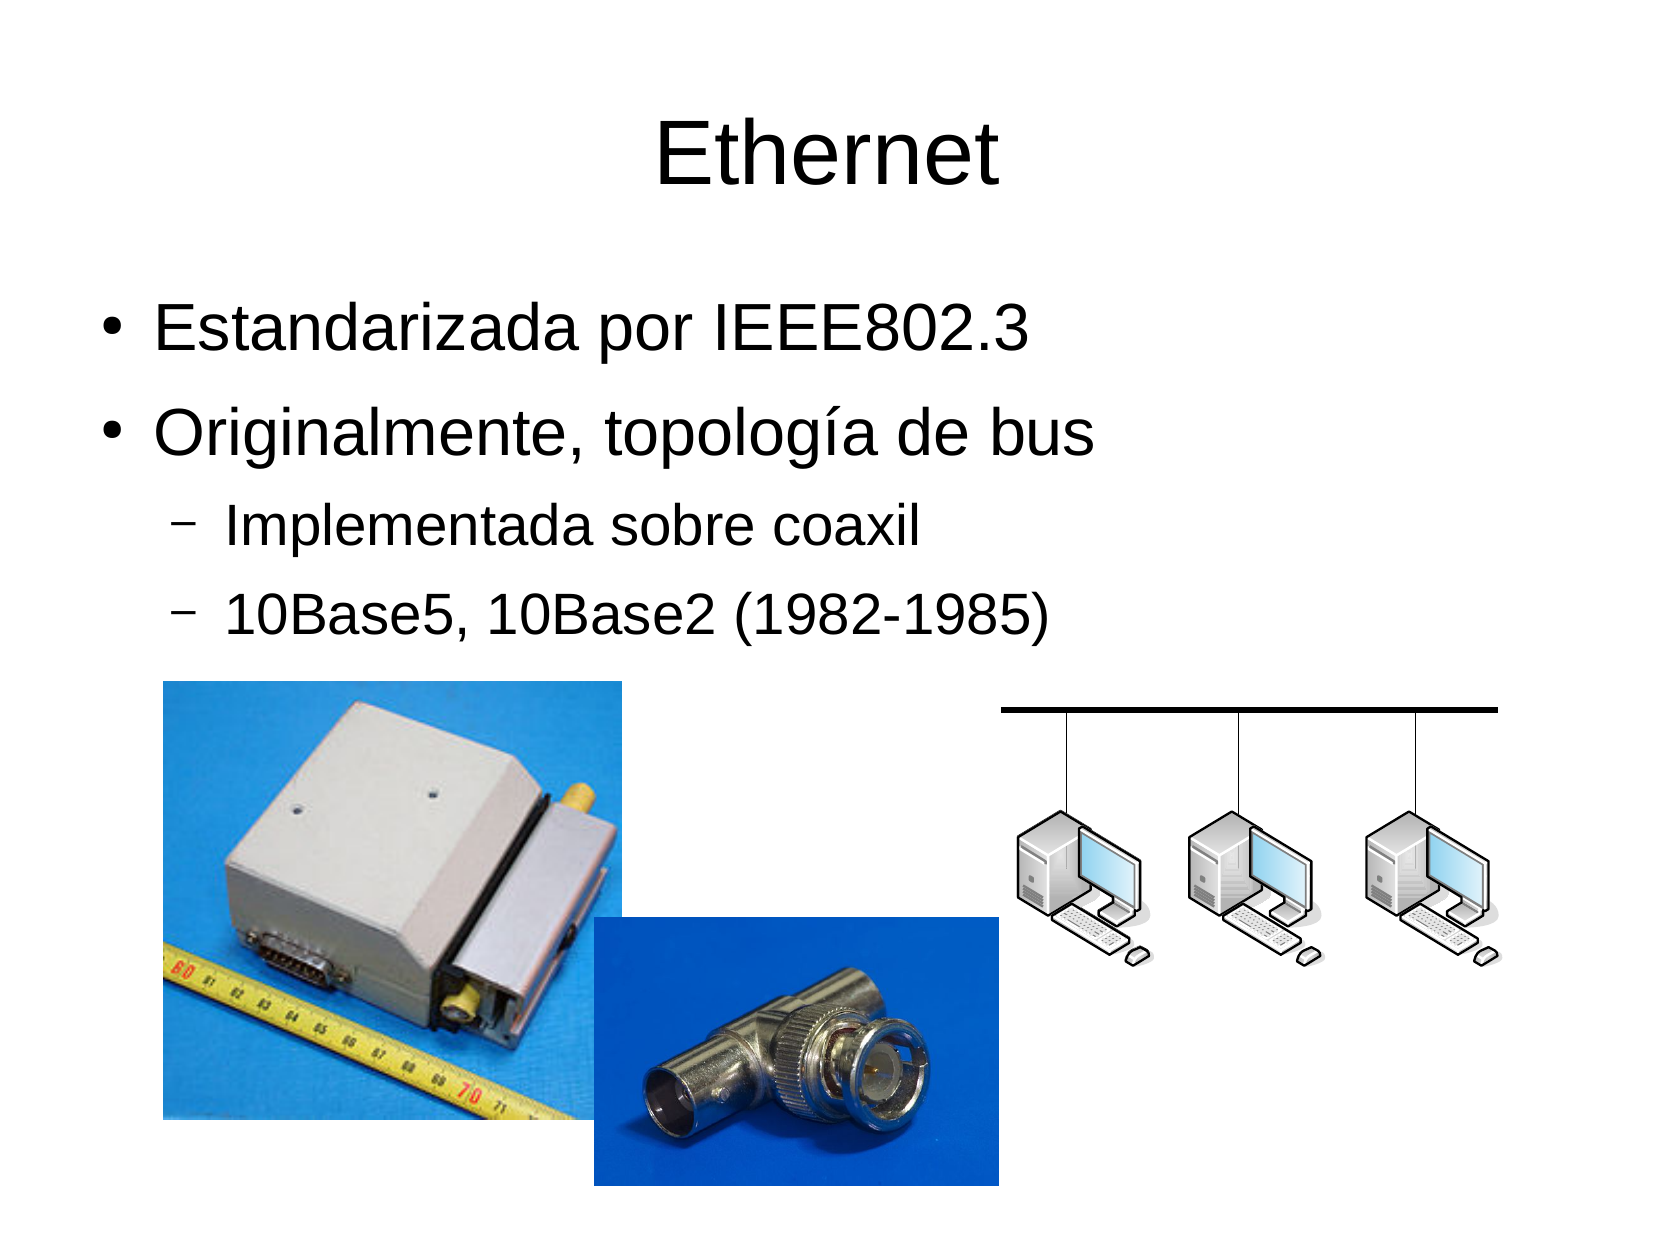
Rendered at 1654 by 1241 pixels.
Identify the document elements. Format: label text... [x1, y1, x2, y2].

text_box [1252, 829, 1310, 924]
text_box [1485, 953, 1502, 966]
text_box [1292, 902, 1321, 927]
text_box [1120, 902, 1150, 927]
text_box [1191, 814, 1260, 913]
text_box [1465, 940, 1482, 953]
text_box [1054, 913, 1128, 953]
text_box [1429, 829, 1487, 924]
title Ethernet [82, 49, 1571, 257]
text_box [1469, 902, 1498, 927]
picture [163, 681, 999, 1187]
text_box [1402, 913, 1476, 952]
list Estandarizada por IEEE802.3 Originalmente, topología de bus Implementada sobre coaxil 10Base5, 10Base2 (1982-1985) [82, 290, 1571, 1010]
text_box [1081, 829, 1138, 924]
text_box [1476, 949, 1495, 963]
text_box [1020, 814, 1089, 913]
text_box [1422, 887, 1449, 907]
text_box [1225, 913, 1299, 952]
text_box [1139, 952, 1153, 965]
text_box [1368, 814, 1437, 913]
text_box [1288, 940, 1305, 953]
text_box [1117, 940, 1133, 953]
text_box [1245, 887, 1271, 907]
text_box [1308, 952, 1324, 966]
text_box [1299, 949, 1318, 963]
text_box [1128, 949, 1147, 963]
text_box [1074, 887, 1100, 907]
